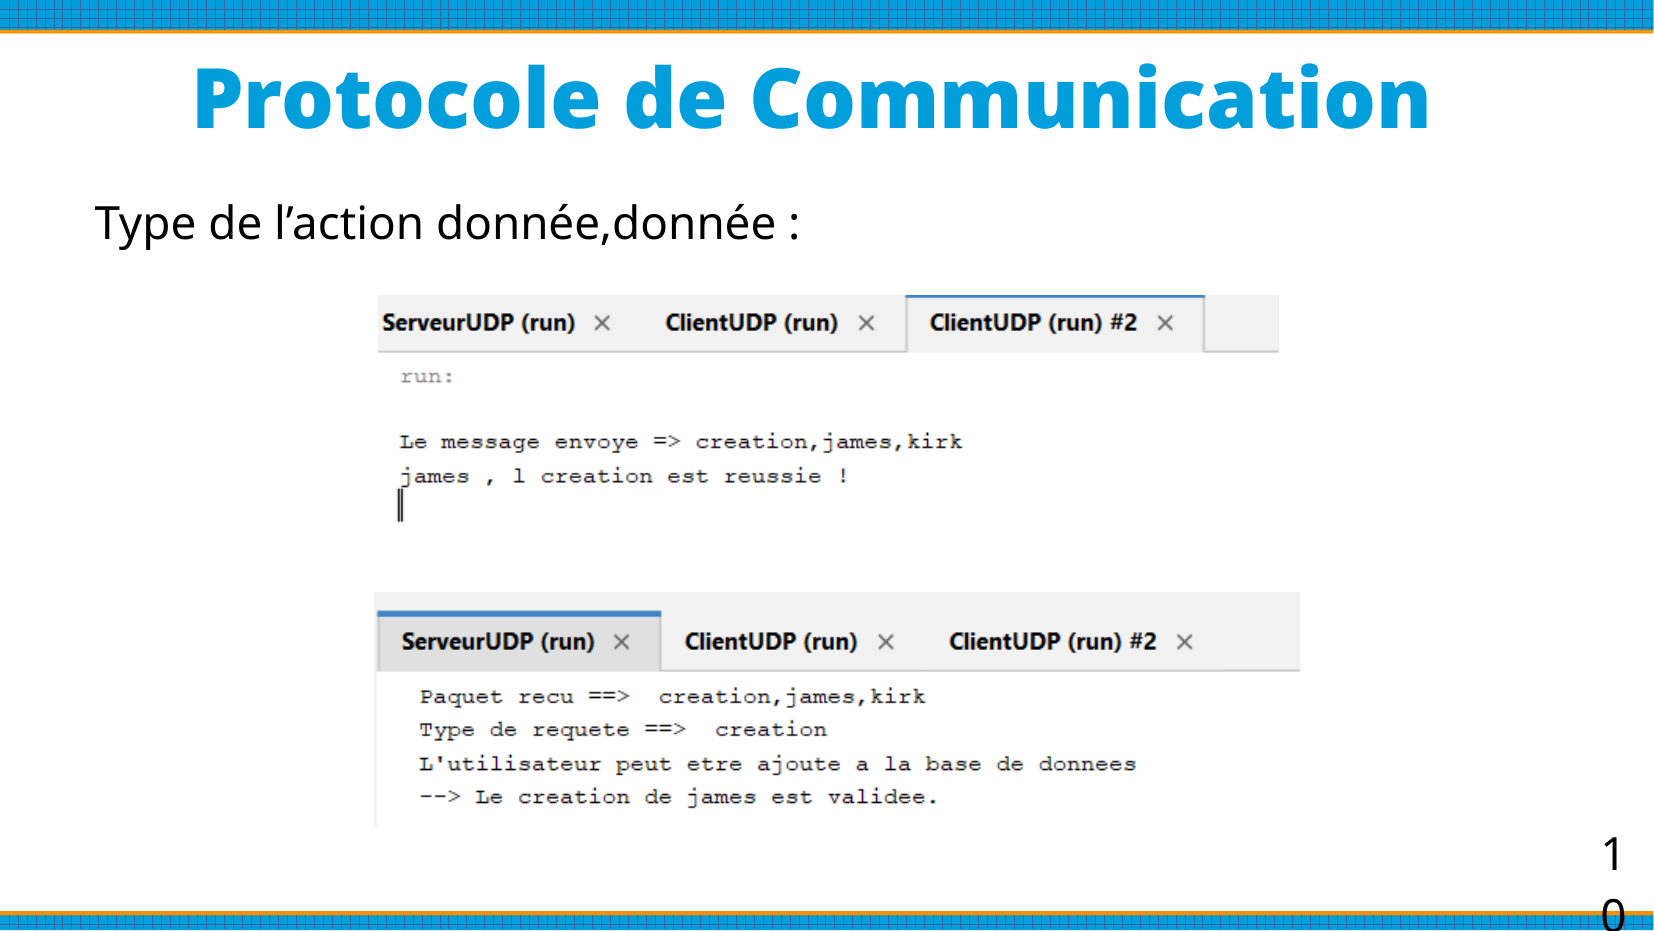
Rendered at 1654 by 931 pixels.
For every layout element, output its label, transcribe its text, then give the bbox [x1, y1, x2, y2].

text_box Type de l’action donnée,donnée : [88, 177, 1270, 266]
picture [378, 295, 1279, 536]
subtitle Protocole de Communication [147, 37, 1477, 155]
picture [374, 592, 1300, 827]
text_box 10 [1594, 852, 1654, 916]
